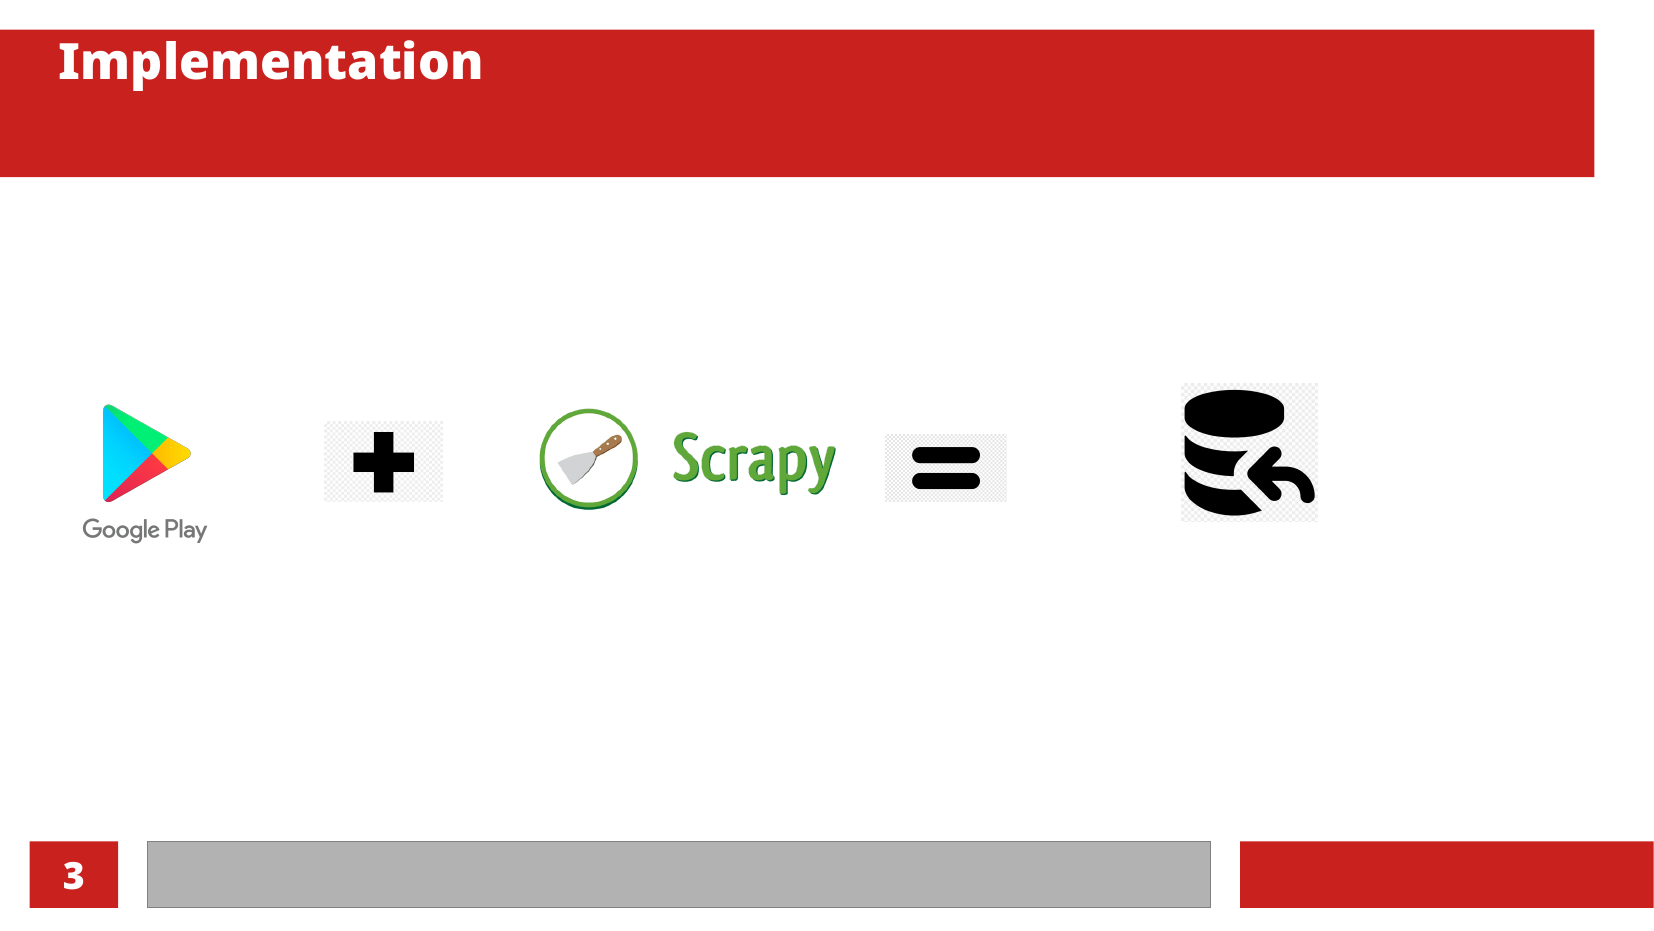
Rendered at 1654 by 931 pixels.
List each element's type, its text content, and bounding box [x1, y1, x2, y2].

title Implementation [59, 44, 1595, 163]
picture [59, 381, 231, 562]
picture [1181, 383, 1318, 522]
picture [885, 434, 1007, 502]
picture [518, 395, 857, 532]
picture [324, 421, 443, 502]
